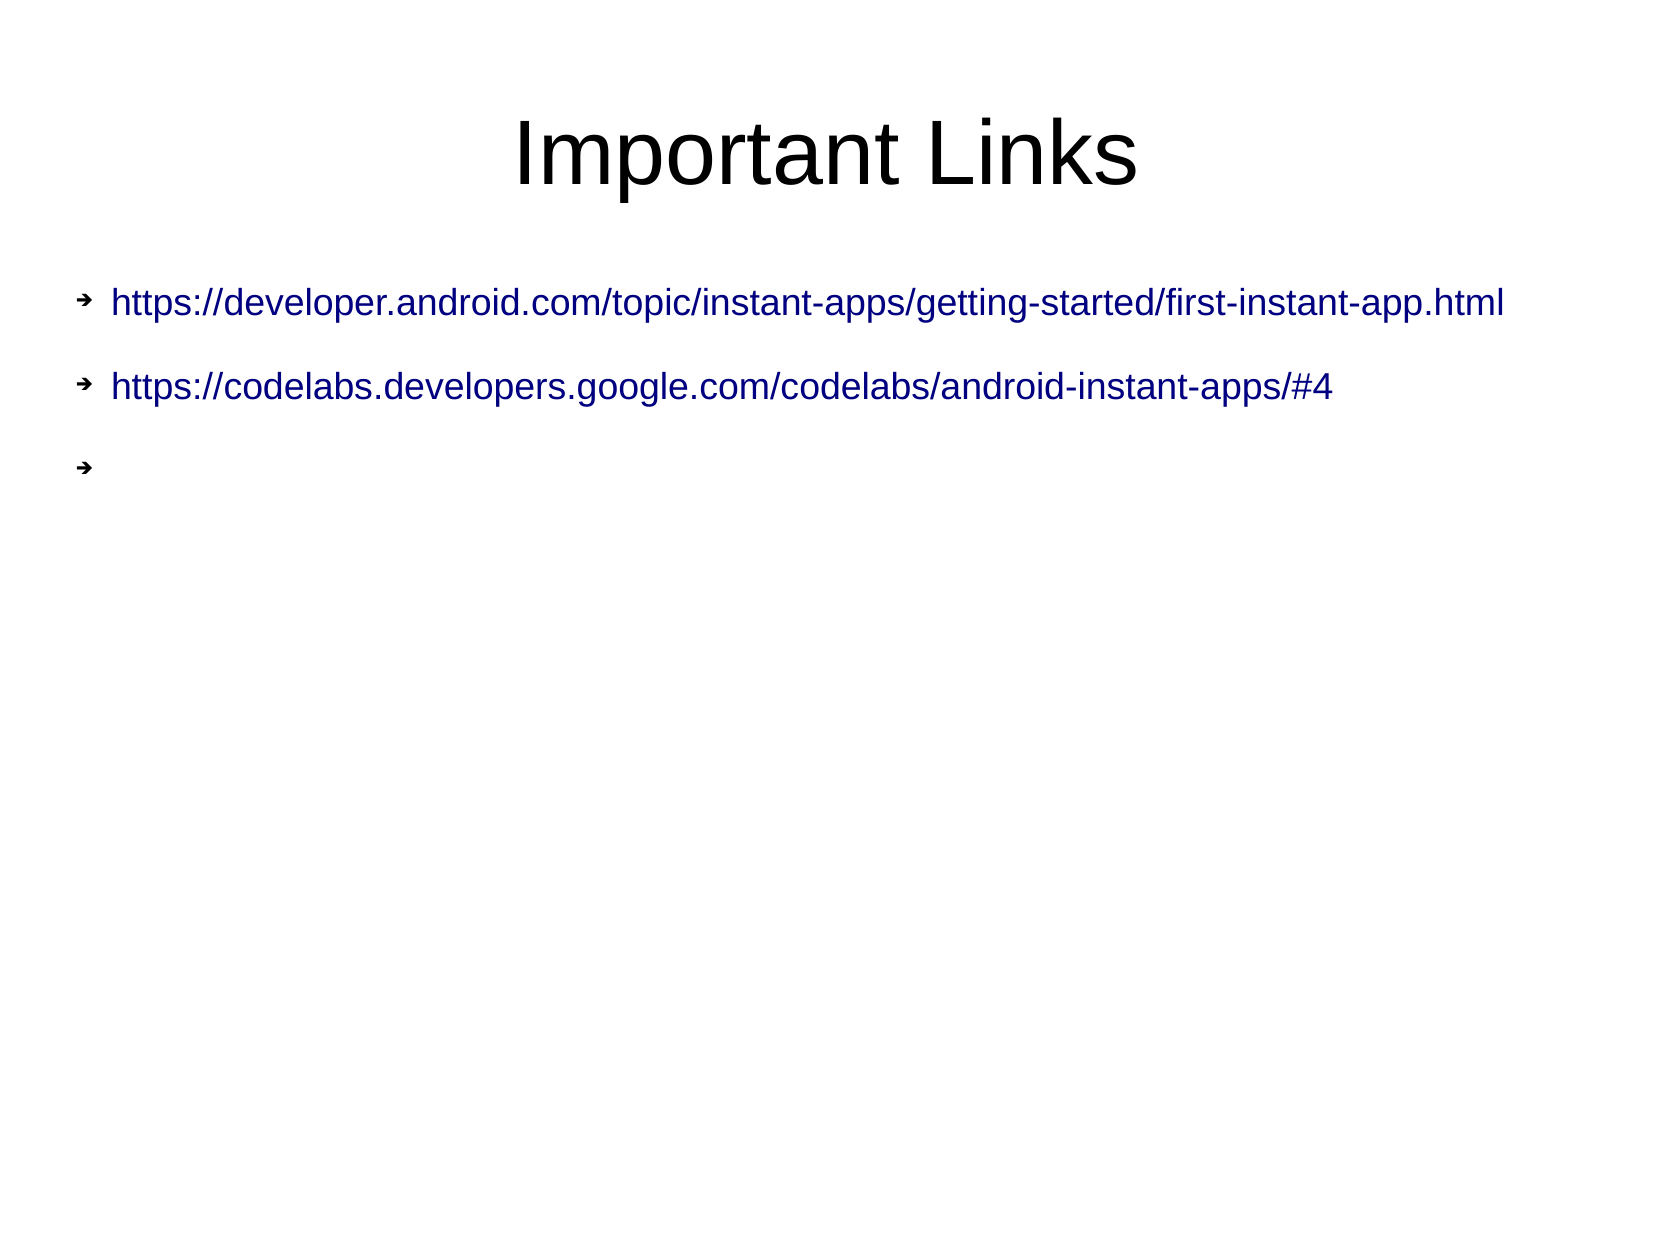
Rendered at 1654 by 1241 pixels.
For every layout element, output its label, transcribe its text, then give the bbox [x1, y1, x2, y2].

title Important Links [82, 49, 1571, 257]
text_box https://developer.android.com/topic/instant-apps/getting-started/first-instant-app.html https://codelabs.developers.google.com/codelabs/android-instant-apps/#4 [60, 274, 1616, 499]
